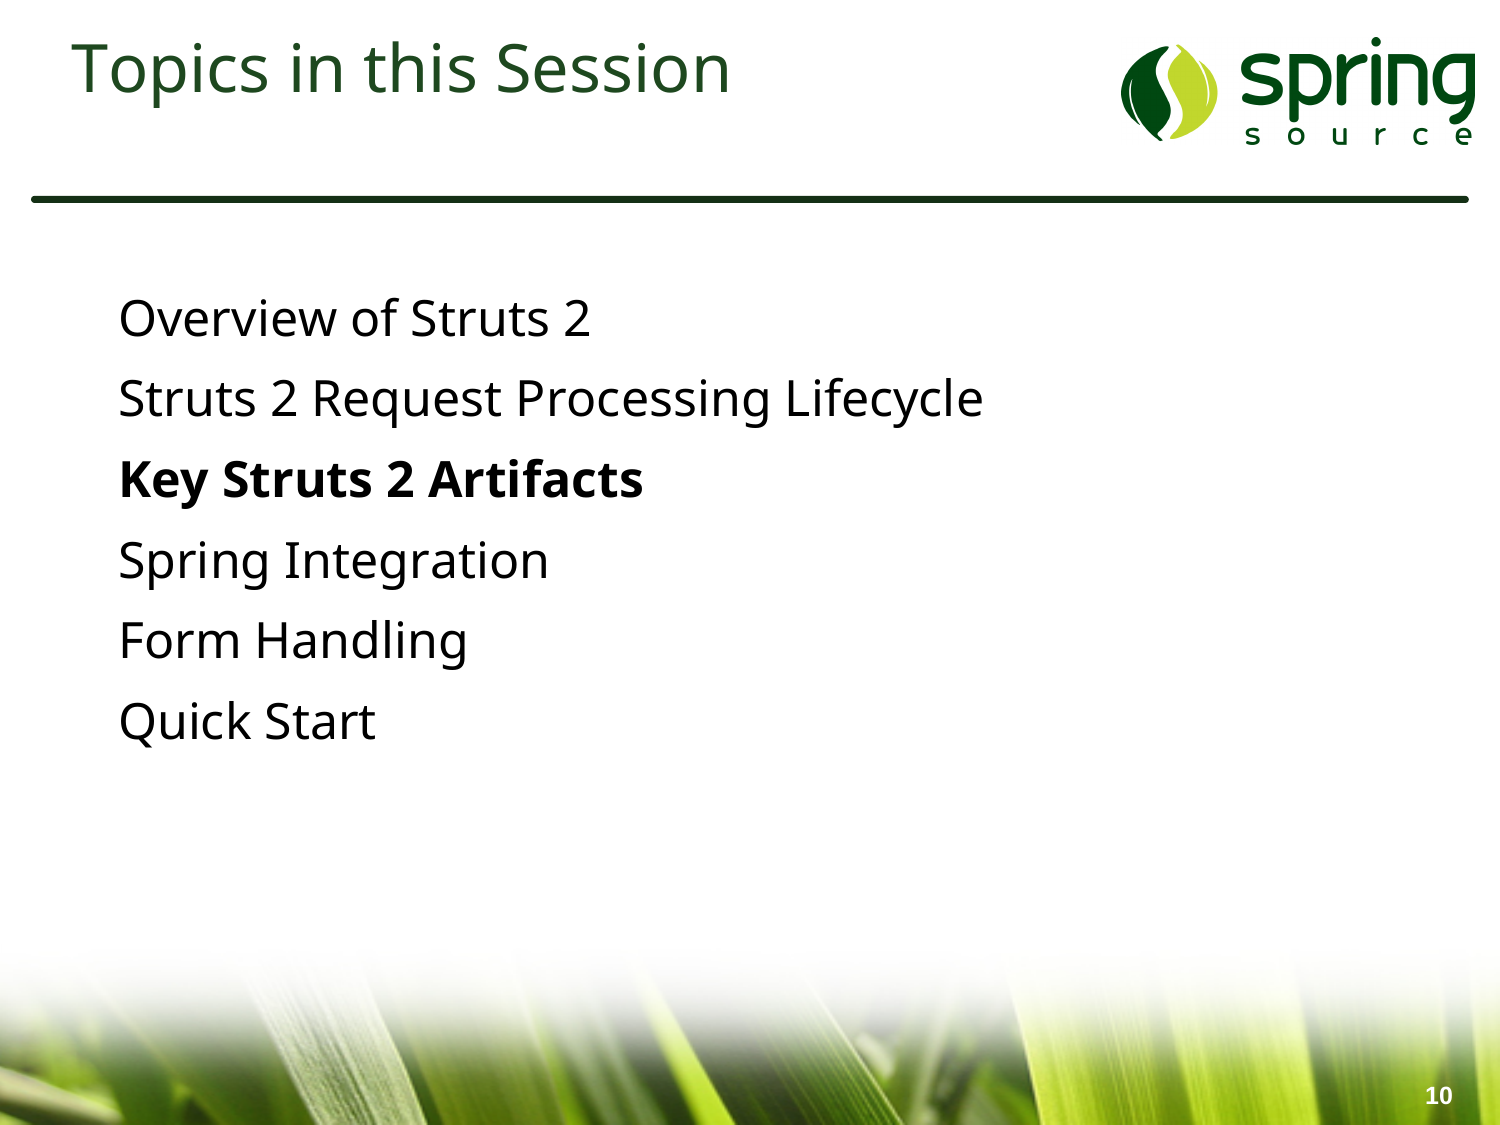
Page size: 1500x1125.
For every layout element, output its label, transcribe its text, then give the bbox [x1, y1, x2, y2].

picture [1121, 37, 1475, 145]
picture [0, 944, 1500, 1125]
list Overview of Struts 2 Struts 2 Request Processing Lifecycle Key Struts 2 Artifacts Spring Integration Form Handling Quick Start [103, 275, 1394, 938]
title Topics in this Session [56, 13, 1089, 176]
